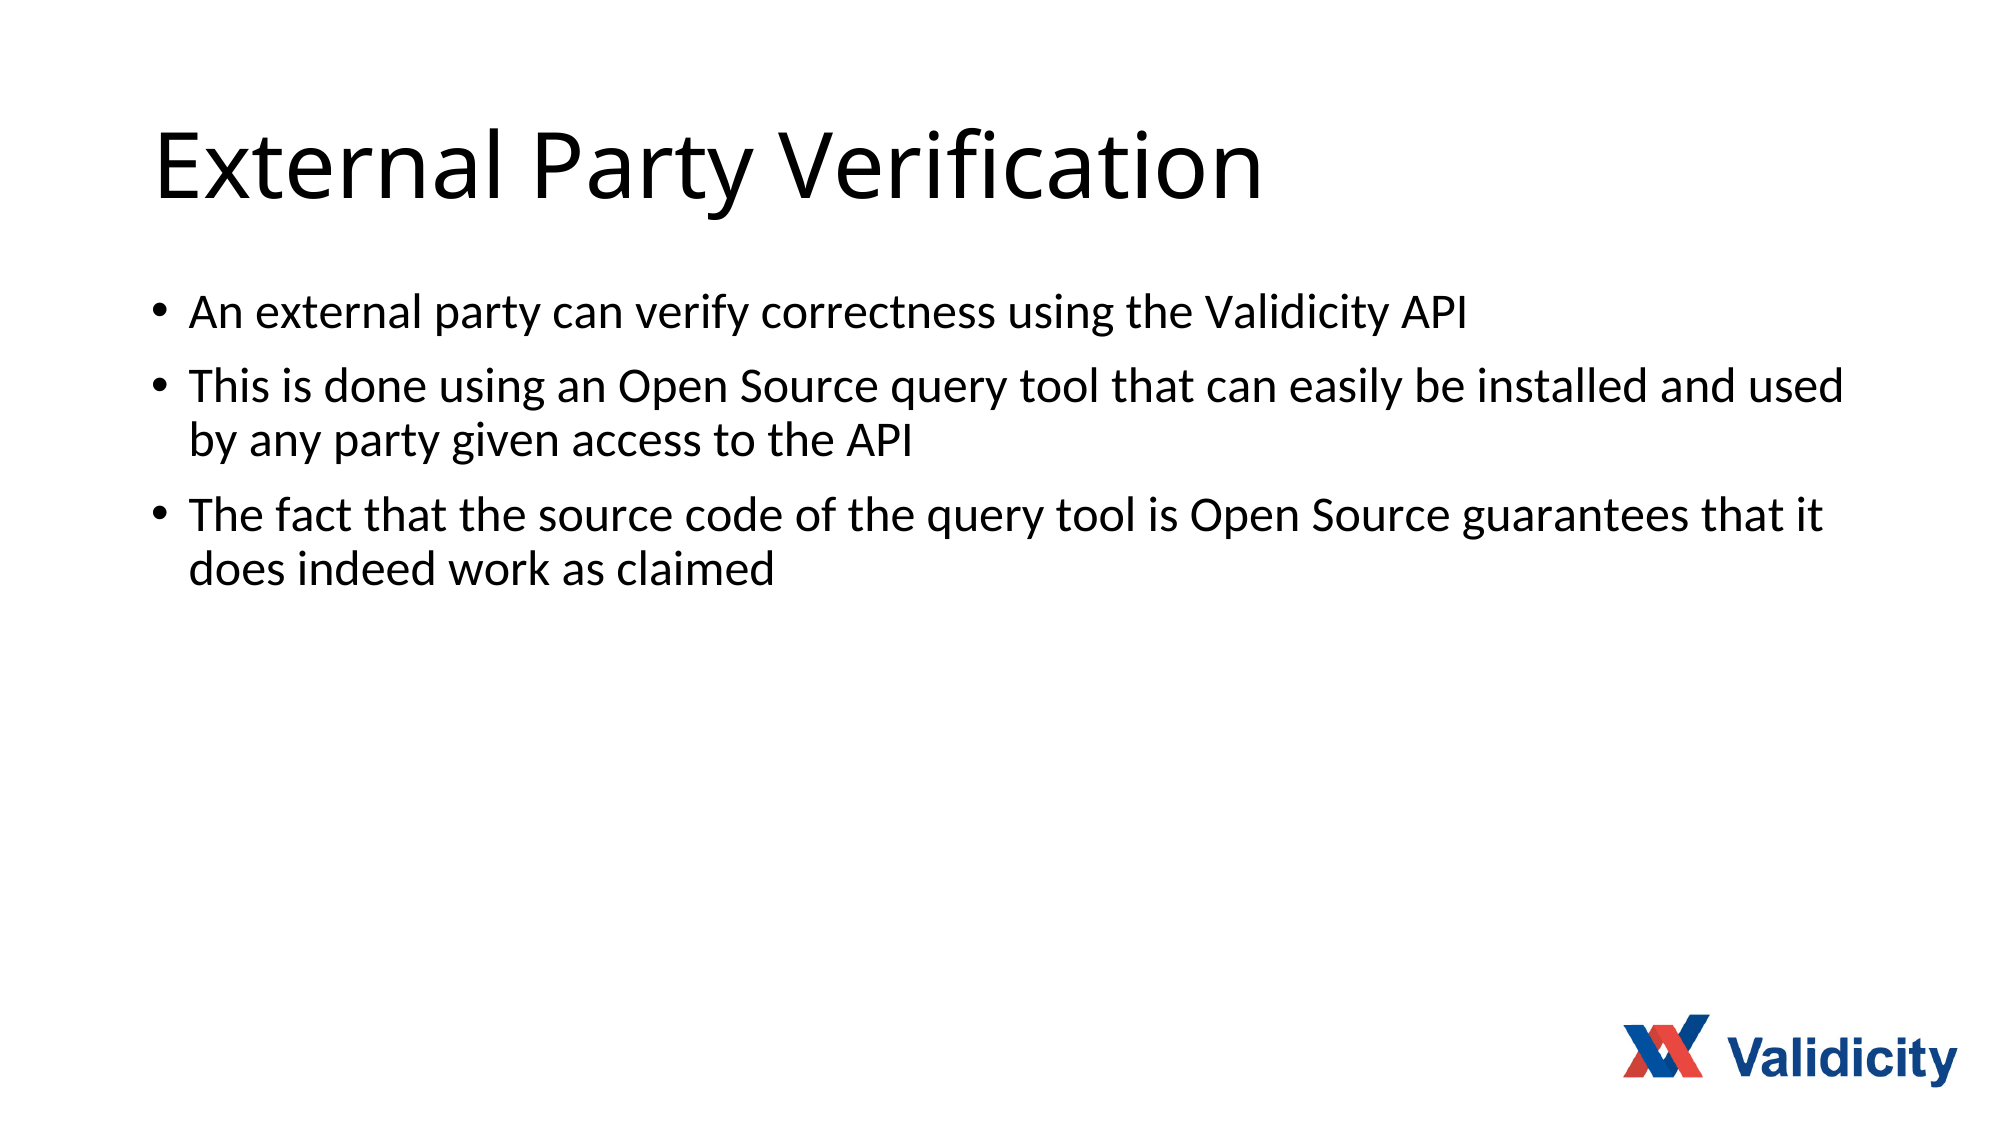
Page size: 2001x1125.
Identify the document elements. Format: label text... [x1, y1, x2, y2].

picture [1574, 976, 1999, 1125]
list An external party can verify correctness using the Validicity API This is done using an Open Source query tool that can easily be installed and used by any party given access to the API The fact that the source code of the query tool is Open Source guarantees that it does indeed work as claimed [136, 277, 1862, 999]
title External Party Verification [137, 59, 1863, 278]
